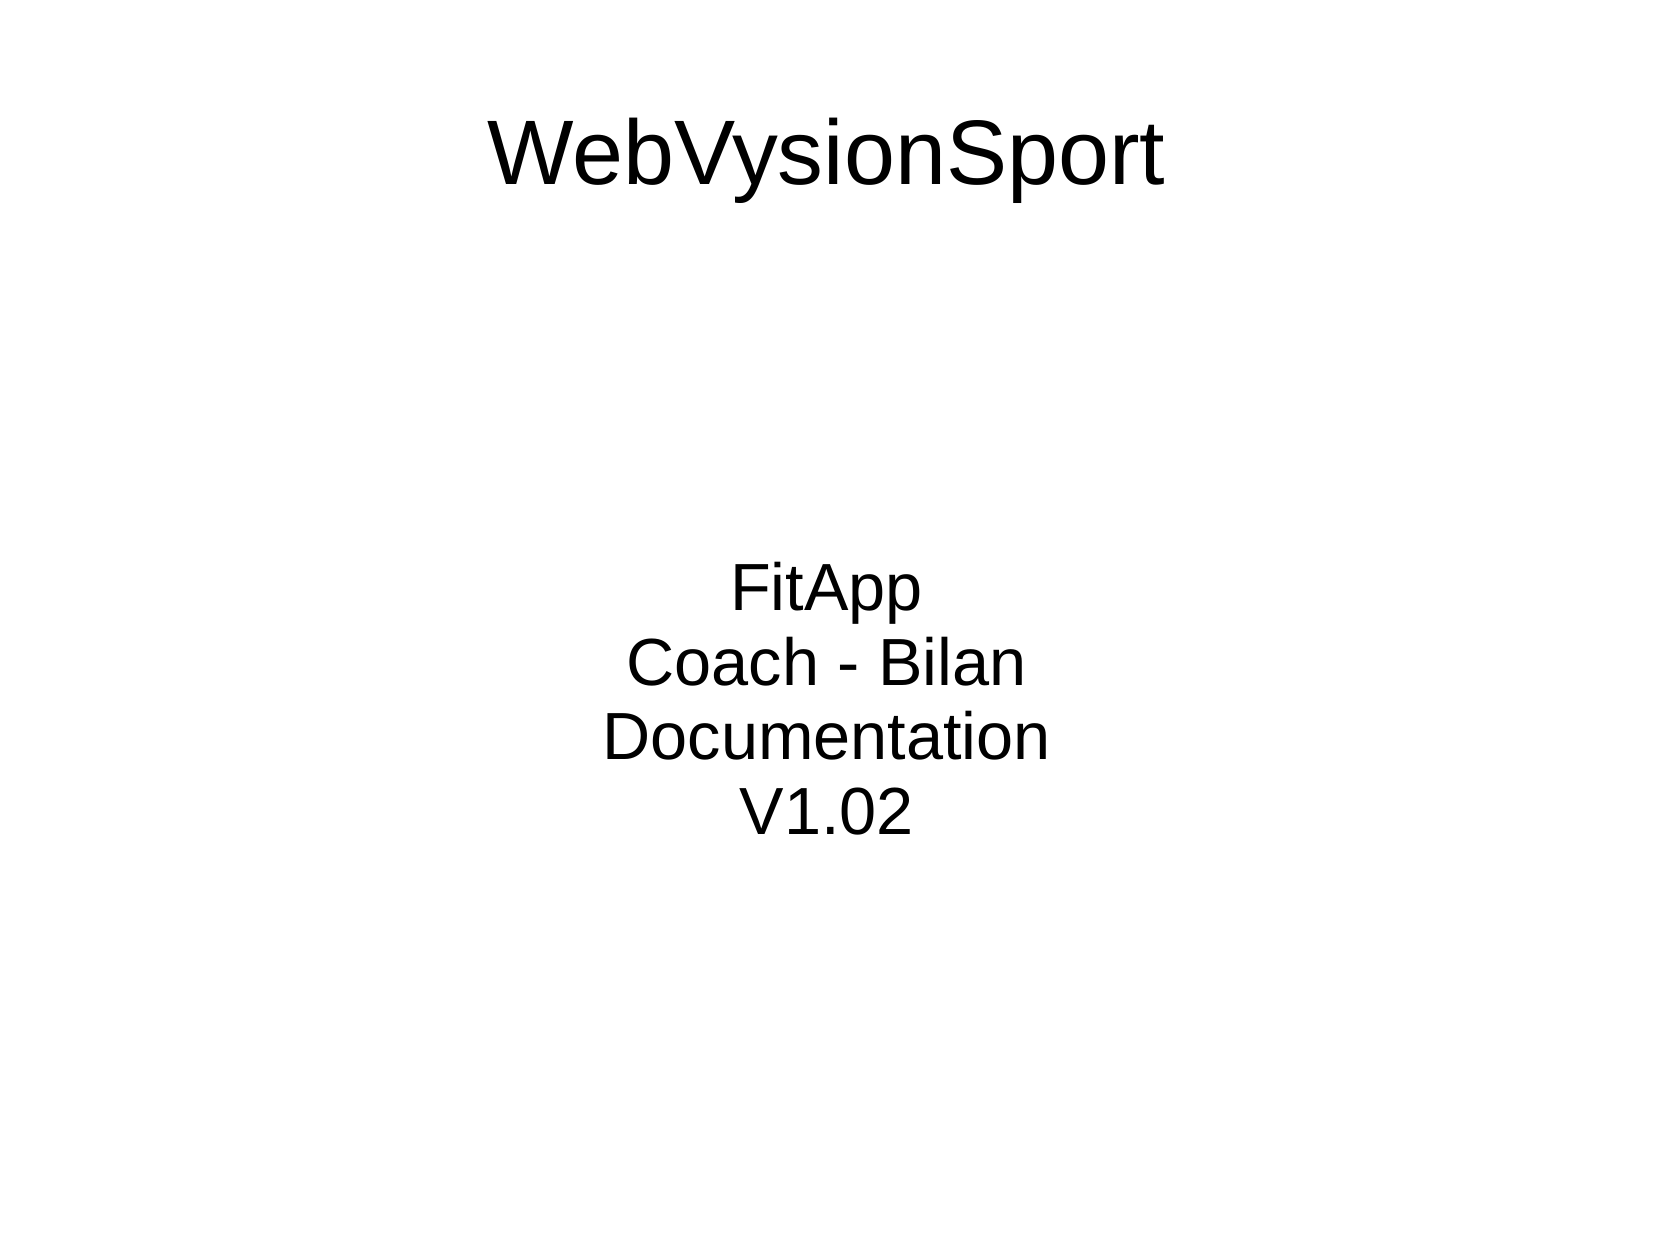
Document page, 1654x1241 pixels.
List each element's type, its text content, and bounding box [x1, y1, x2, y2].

title WebVysionSport [82, 49, 1571, 257]
subtitle FitApp Coach - Bilan Documentation V1.02 [82, 290, 1571, 1109]
